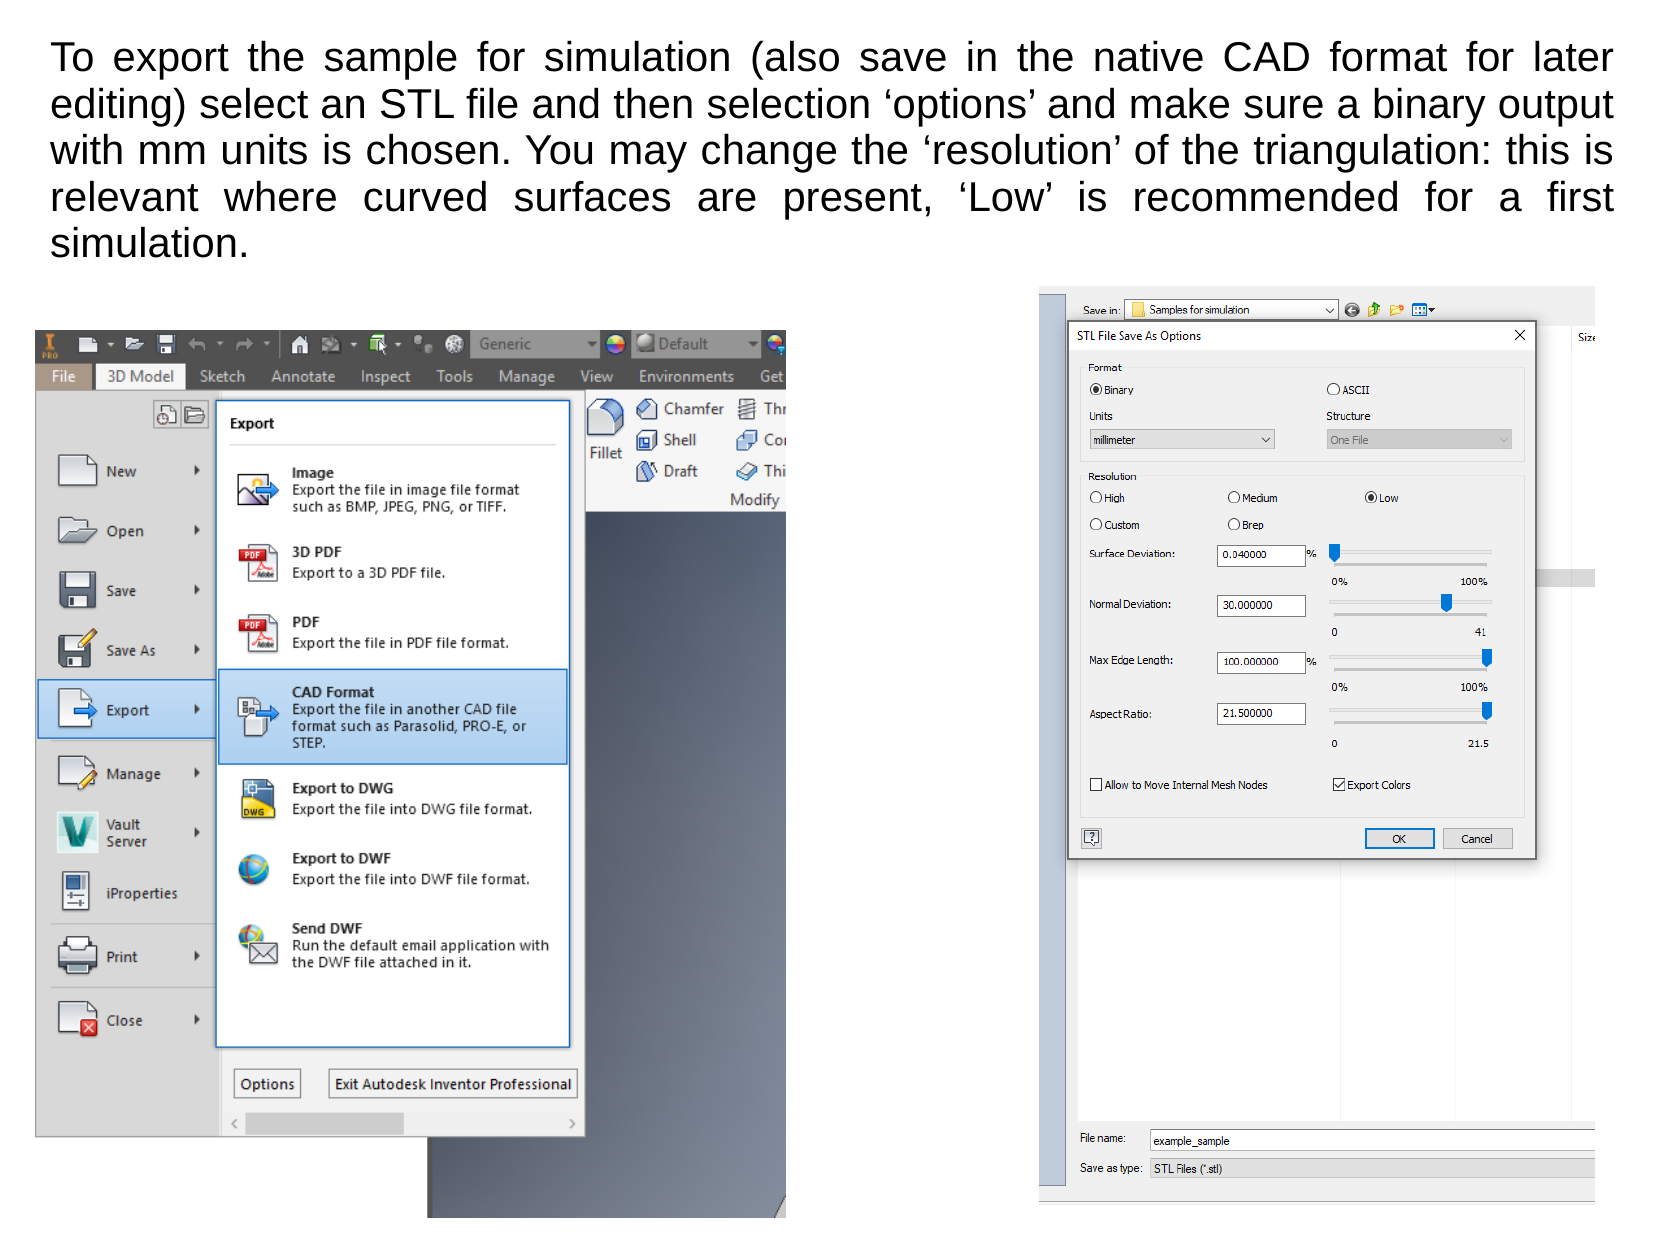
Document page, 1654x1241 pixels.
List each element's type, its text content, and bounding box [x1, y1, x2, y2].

picture [35, 330, 786, 1218]
picture [1039, 286, 1595, 1205]
text_box To export the sample for simulation (also save in the native CAD format for later editing) select an STL file and then selection ‘options’ and make sure a binary output with mm units is chosen. You may change the ‘resolution’ of the triangulation: this is relevant where curved surfaces are present, ‘Low’ is recommended for a first simulation. [35, 26, 1630, 274]
